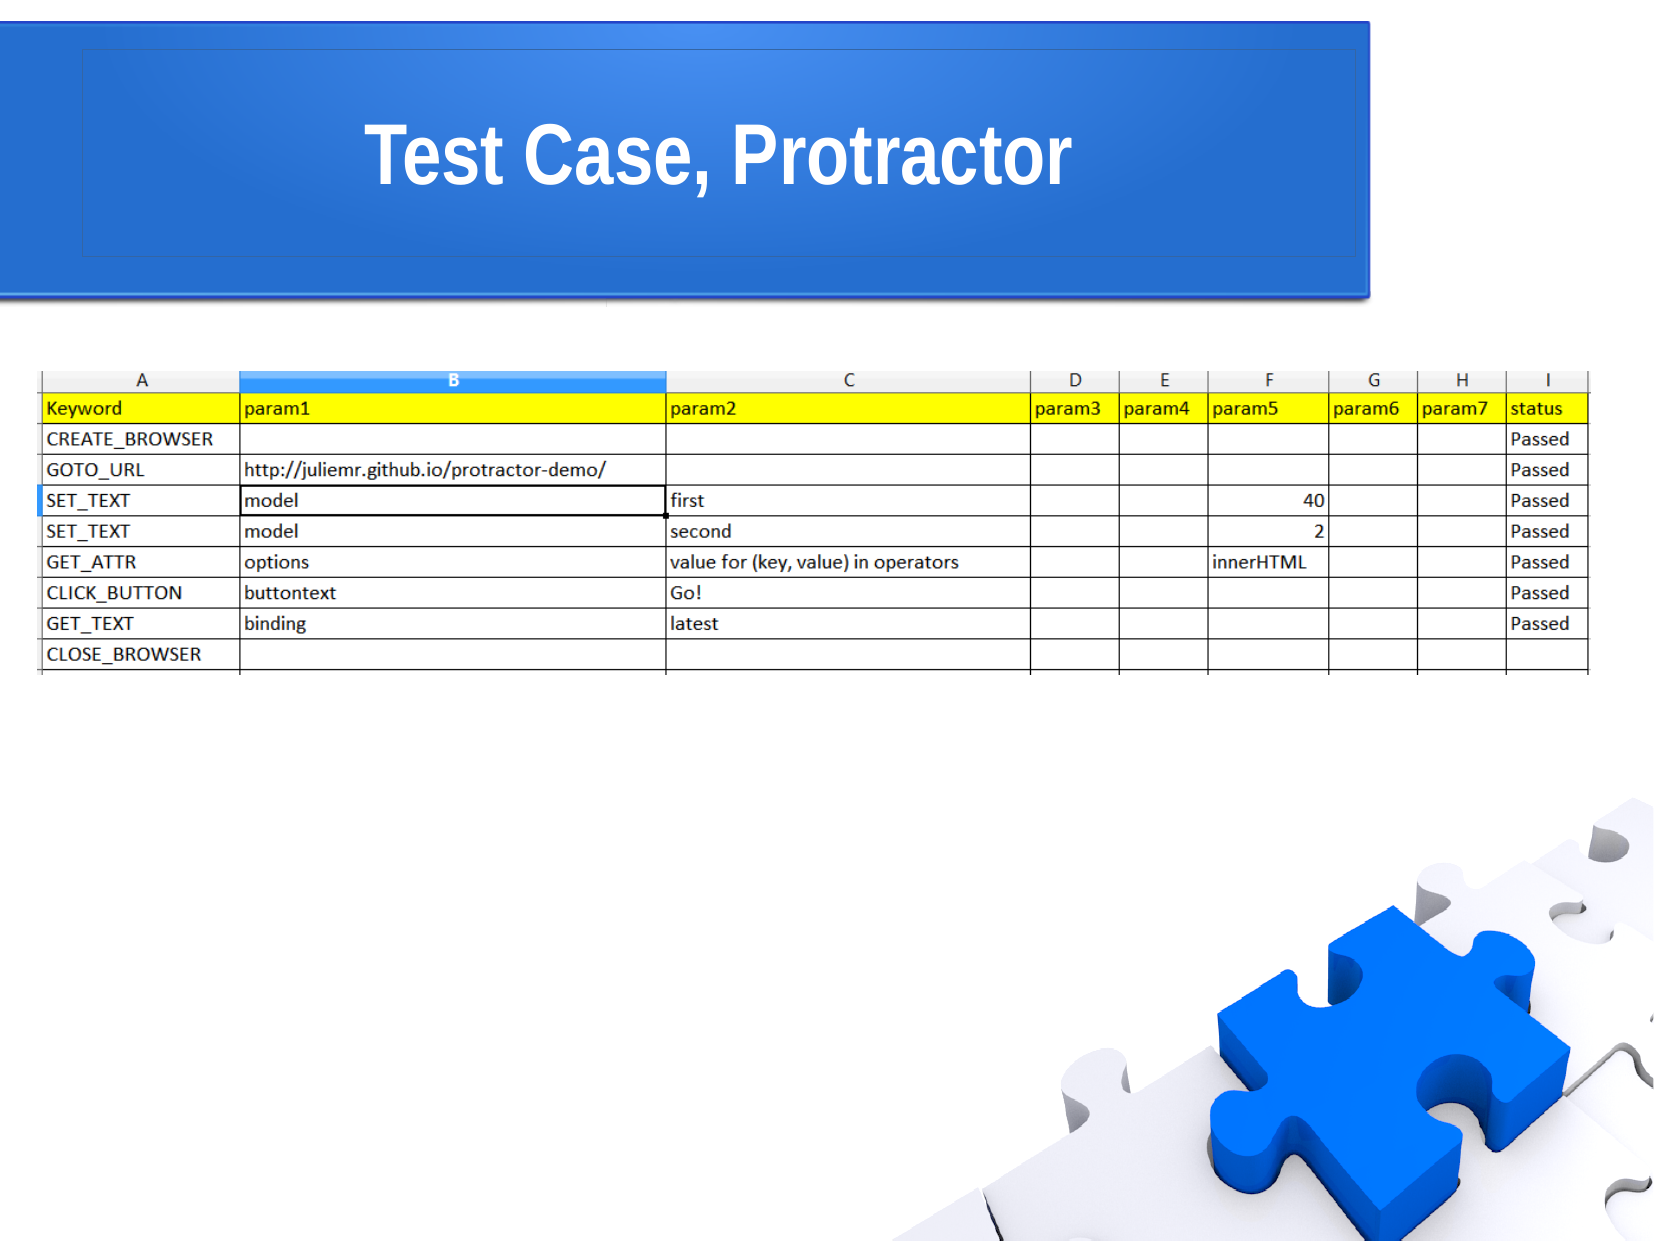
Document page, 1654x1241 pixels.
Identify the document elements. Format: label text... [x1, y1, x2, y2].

picture [0, 21, 1375, 307]
picture [37, 371, 1654, 1241]
title Test Case, Protractor [82, 49, 1356, 257]
